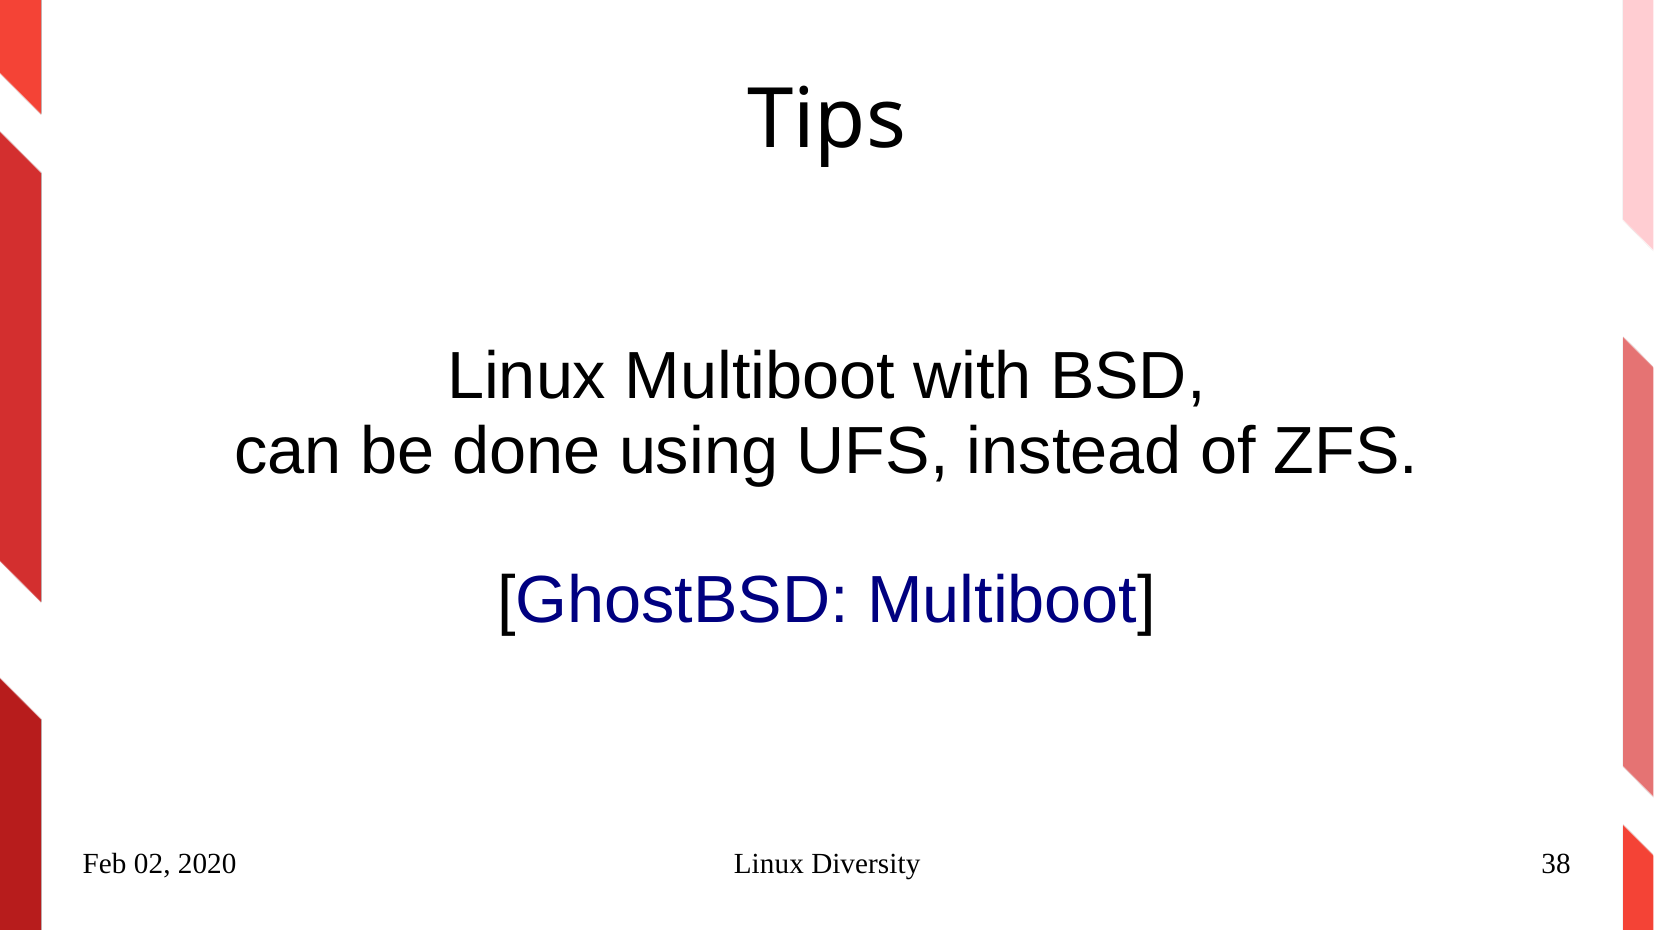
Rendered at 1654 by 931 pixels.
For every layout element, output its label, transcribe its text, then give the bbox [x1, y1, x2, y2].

picture [0, 0, 1654, 930]
subtitle Linux Multiboot with BSD, can be done using UFS, instead of ZFS. [GhostBSD: Multiboot] [82, 217, 1571, 758]
title Tips [82, 37, 1571, 193]
